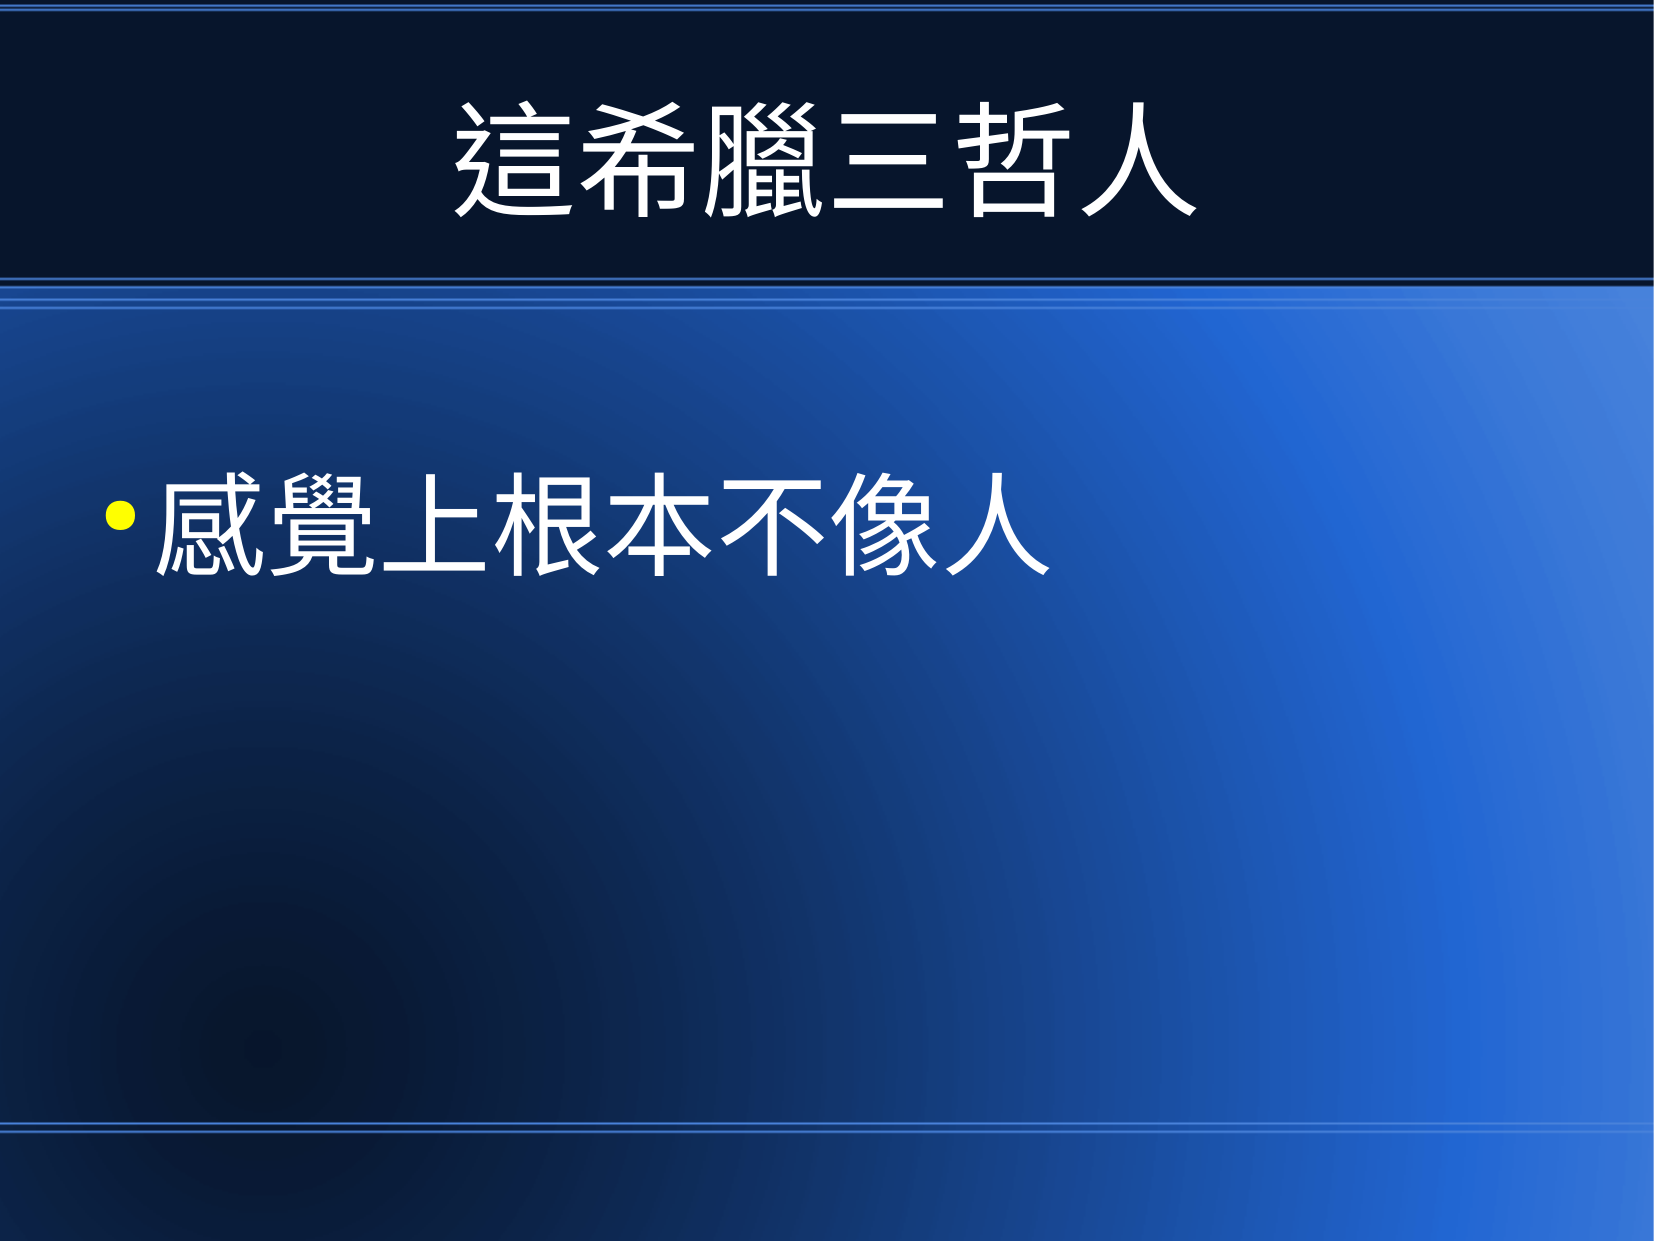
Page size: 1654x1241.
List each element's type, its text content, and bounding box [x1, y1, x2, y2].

picture [0, 0, 1654, 1241]
list 感覺上根本不像人 [82, 355, 1571, 1241]
title 這希臘三哲人 [82, 49, 1571, 257]
